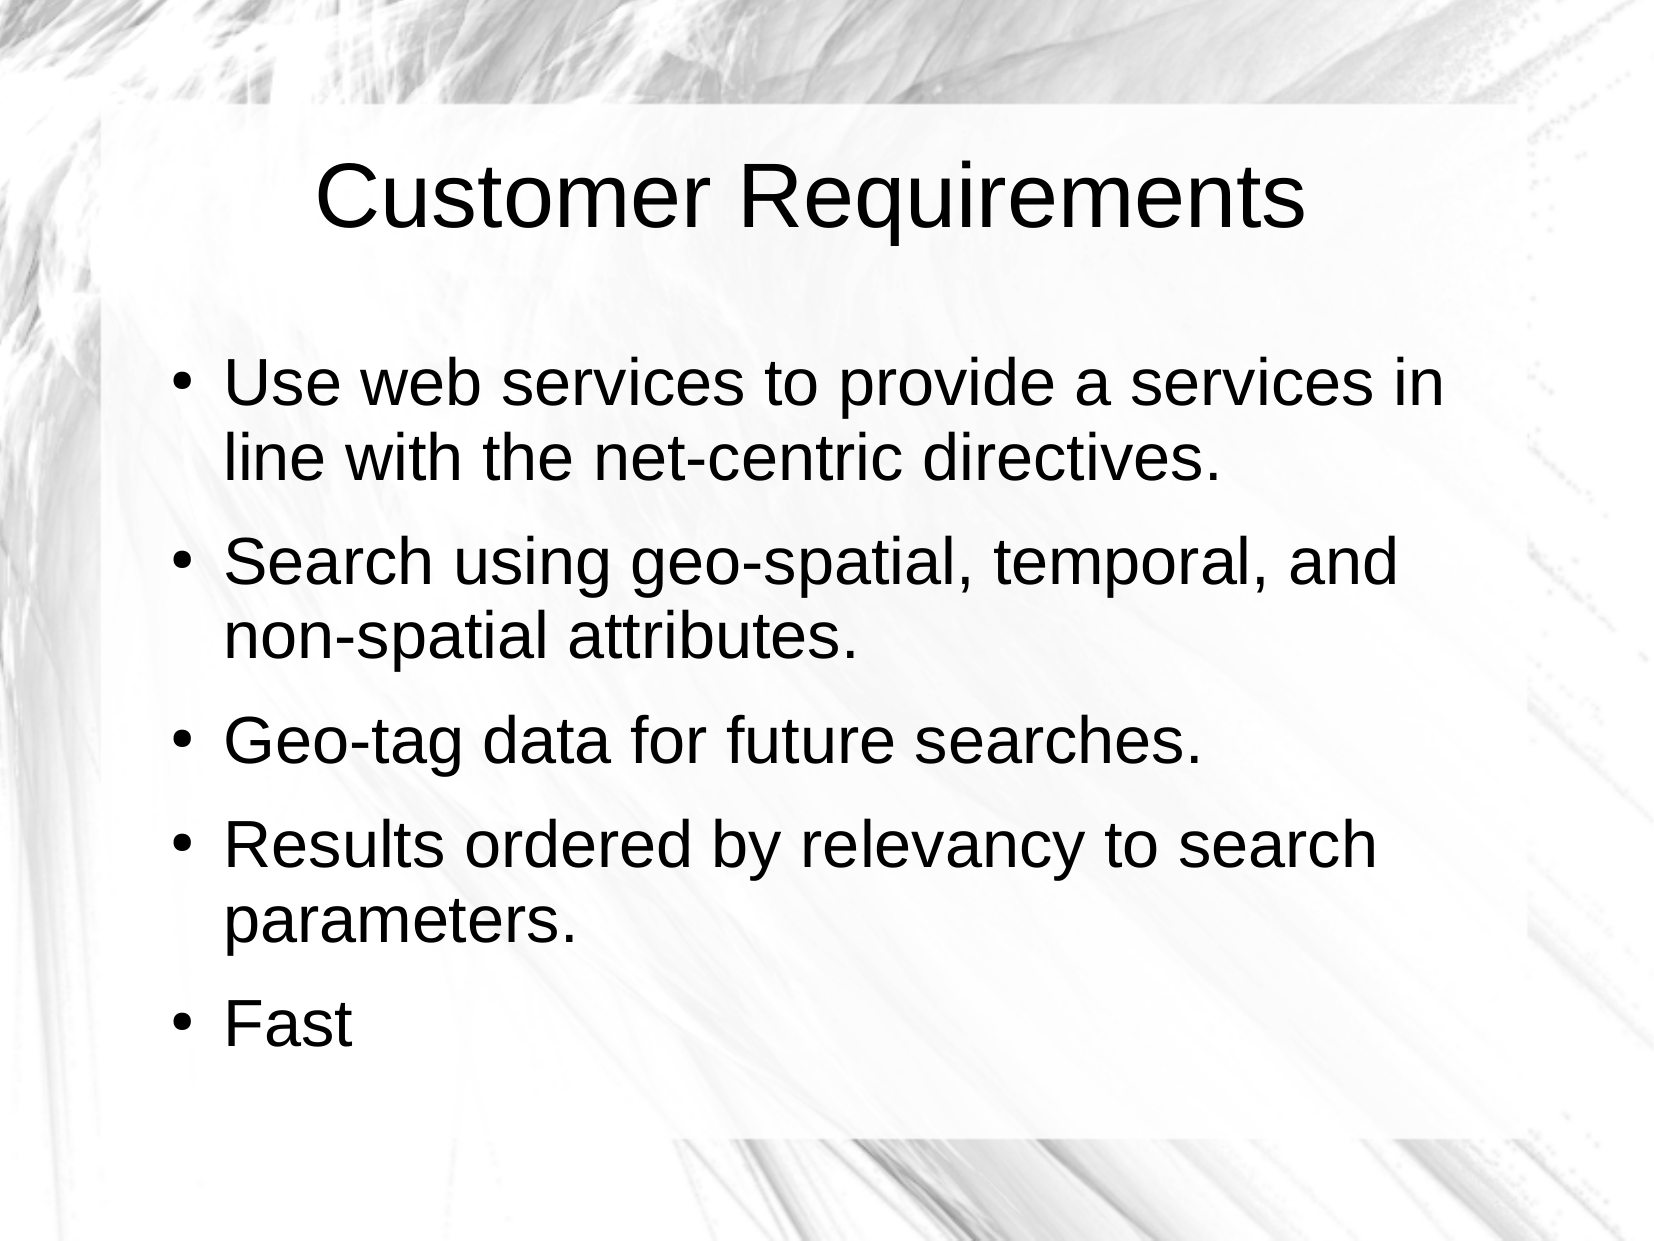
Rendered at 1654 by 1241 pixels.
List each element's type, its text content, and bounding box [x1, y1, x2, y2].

picture [0, 0, 1654, 1241]
title Customer Requirements [118, 112, 1506, 281]
list Use web services to provide a services in line with the net-centric directives. Search using geo-spatial, temporal, and non-spatial attributes. Geo-tag data for future searches. Results ordered by relevancy to search parameters. Fast [152, 344, 1534, 1127]
